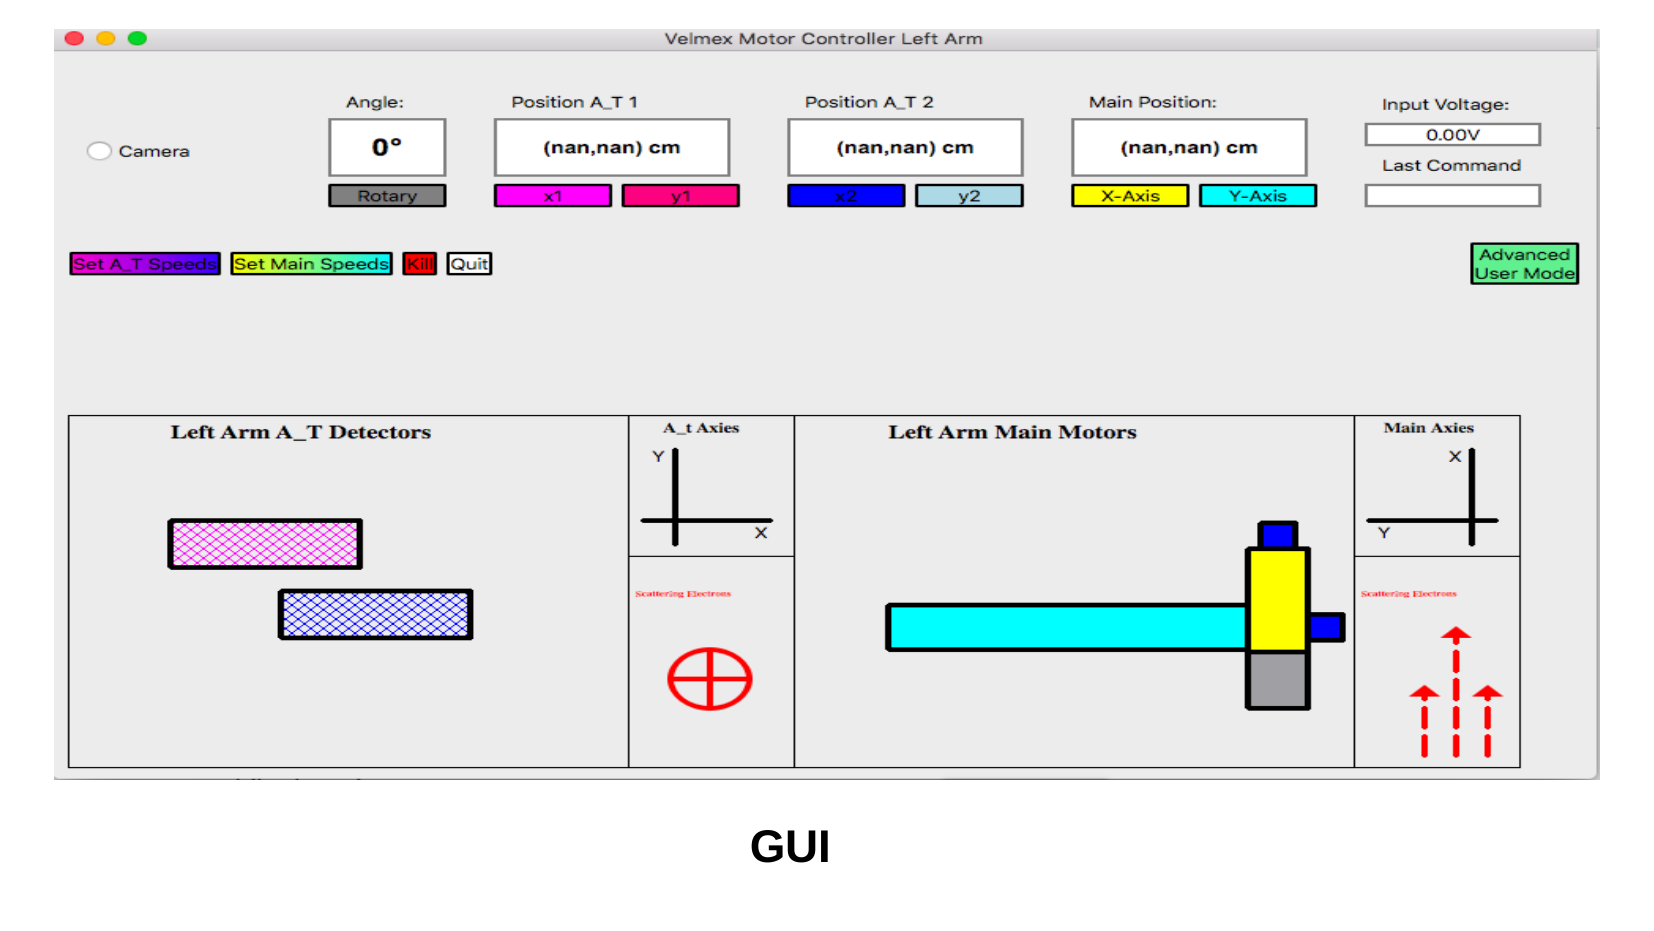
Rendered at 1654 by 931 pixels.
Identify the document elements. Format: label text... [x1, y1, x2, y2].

picture [54, 29, 1600, 781]
text_box GUI [735, 813, 846, 880]
